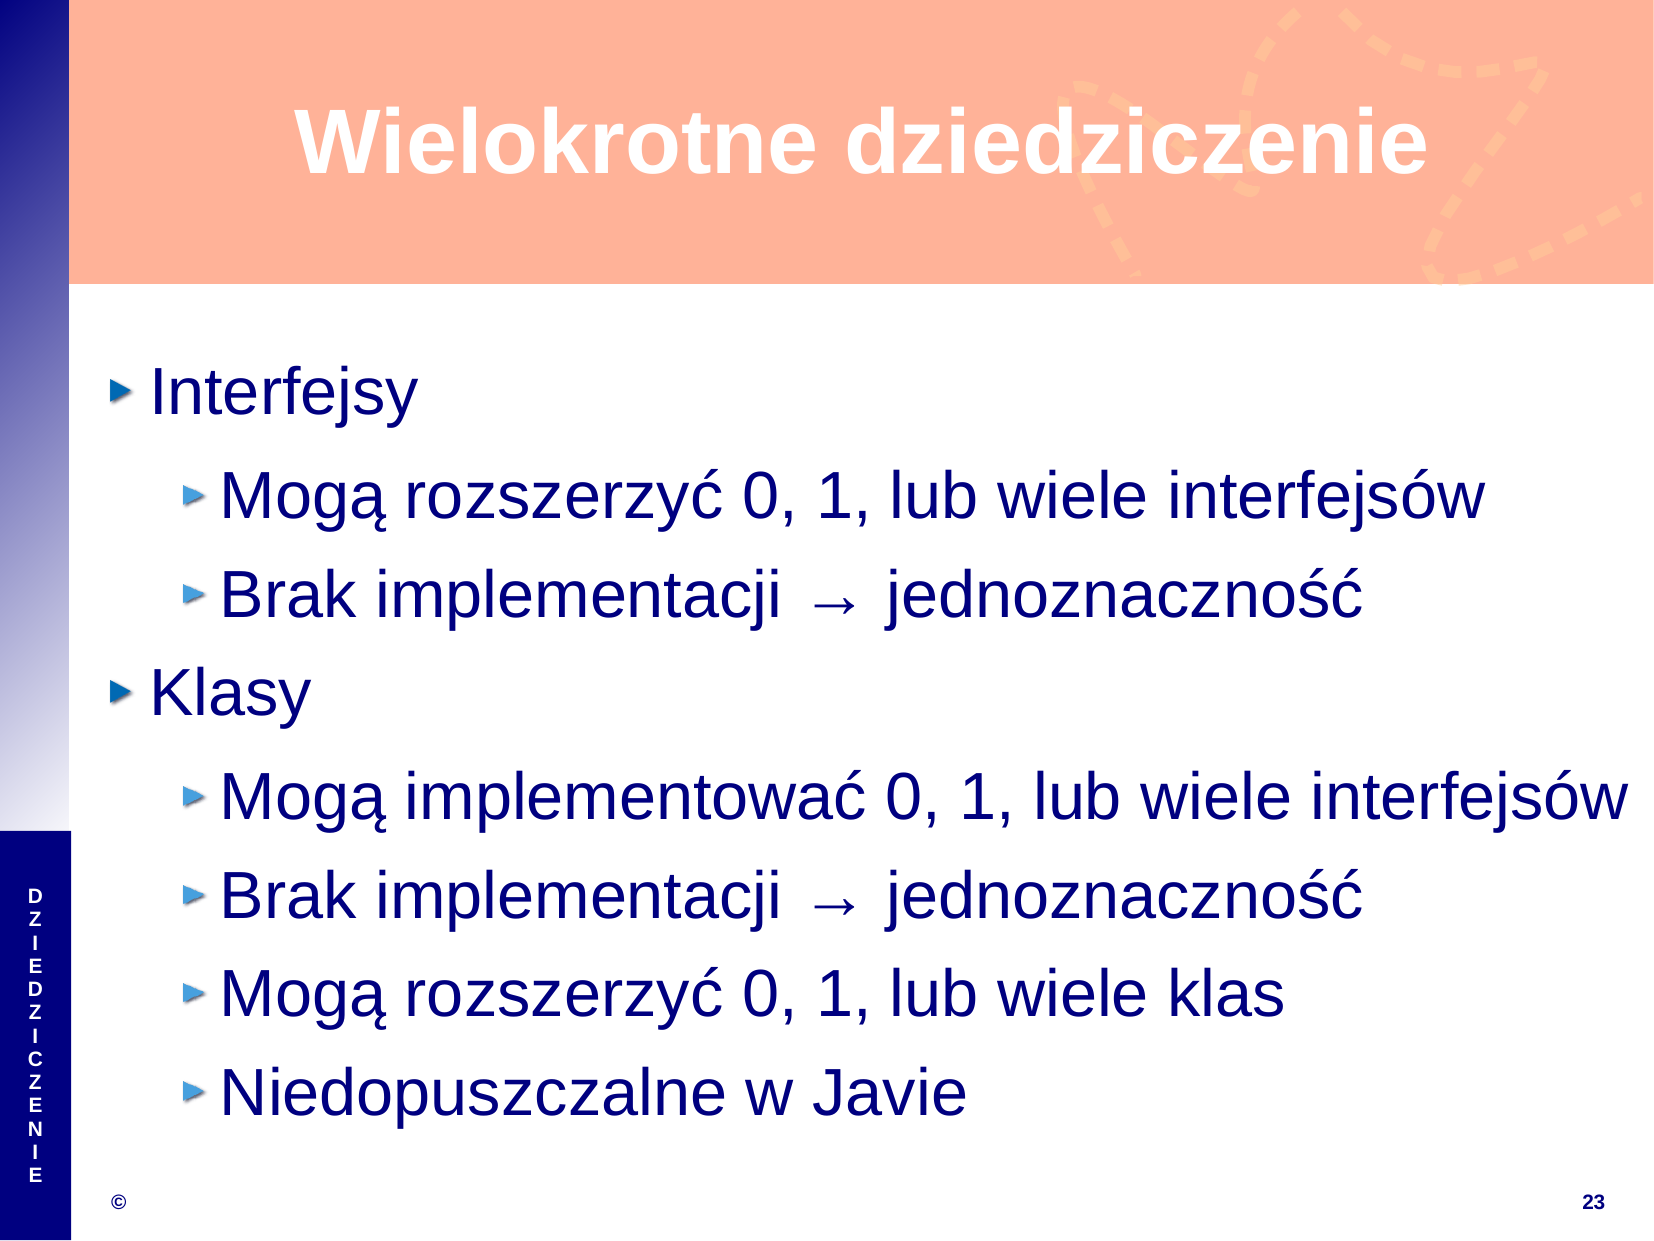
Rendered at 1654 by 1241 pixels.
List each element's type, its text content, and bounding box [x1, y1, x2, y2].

title Wielokrotne dziedziczenie [109, 37, 1617, 246]
text_box D Z I E D Z I C Z E N I E [0, 830, 71, 1241]
list Interfejsy Mogą rozszerzyć 0, 1, lub wiele interfejsów Brak implementacji → jednoznaczność Klasy Mogą implementować 0, 1, lub wiele interfejsów Brak implementacji → jednoznaczność Mogą rozszerzyć 0, 1, lub wiele klas Niedopuszczalne w Javie [78, 354, 1631, 1130]
